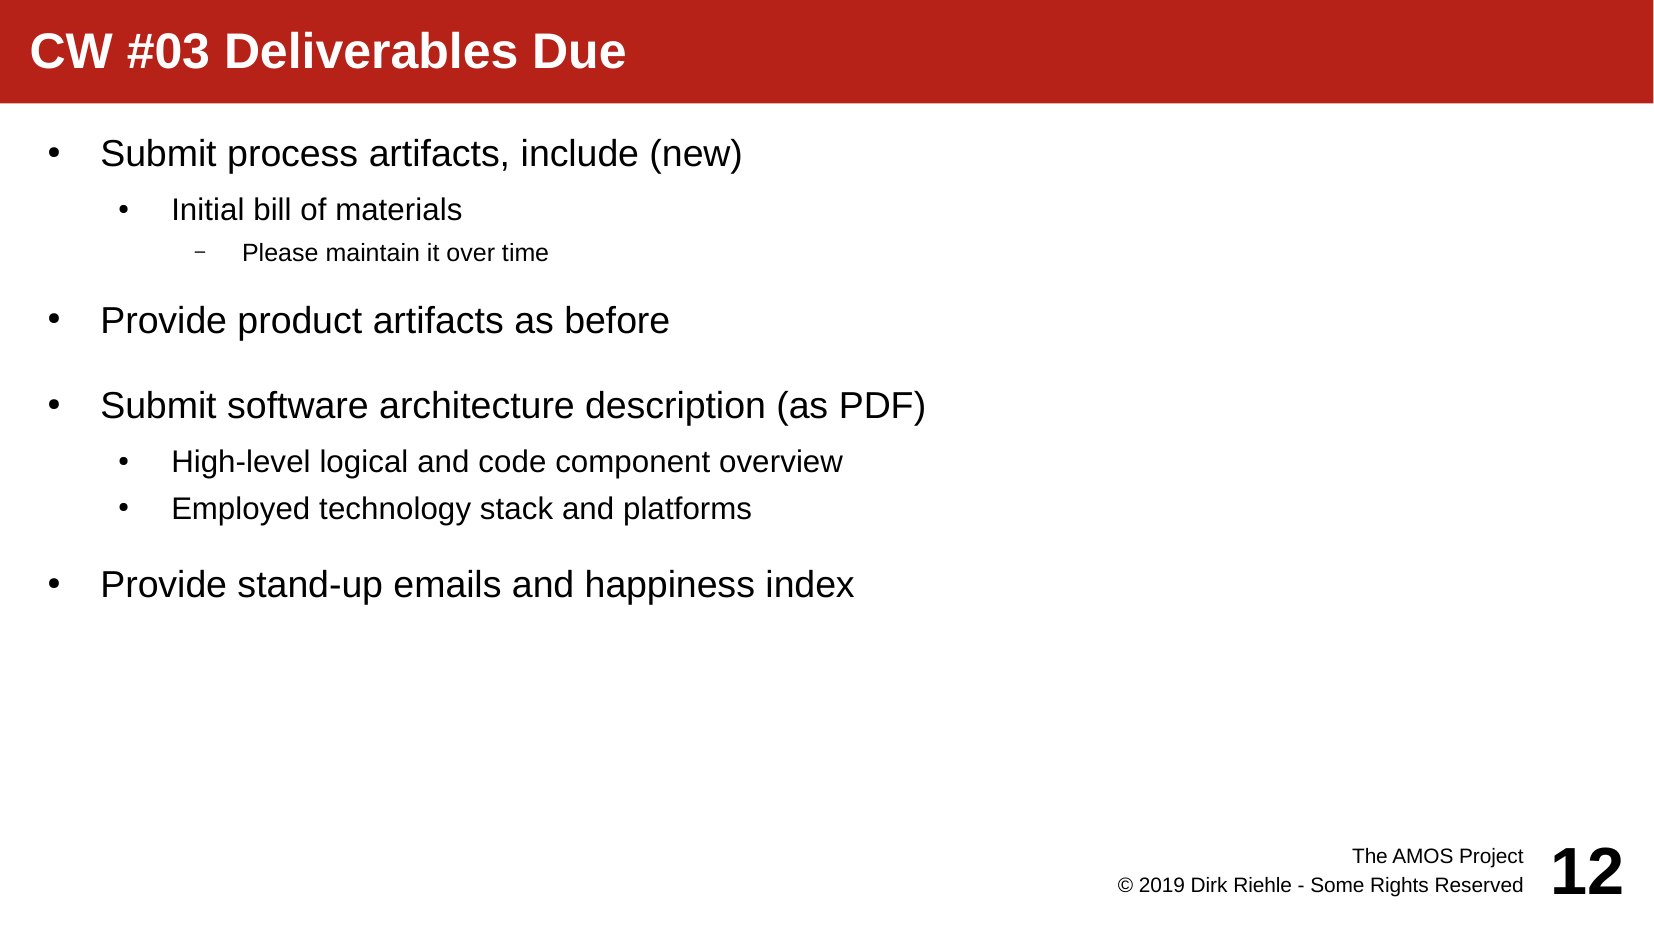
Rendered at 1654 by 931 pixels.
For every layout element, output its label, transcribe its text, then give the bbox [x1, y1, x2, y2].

title CW #03 Deliverables Due [0, 0, 1654, 104]
list Submit process artifacts, include (new) Initial bill of materials Please maintain it over time Provide product artifacts as before Submit software architecture description (as PDF) High-level logical and code component overview Employed technology stack and platforms Provide stand-up emails and happiness index [29, 132, 1625, 798]
